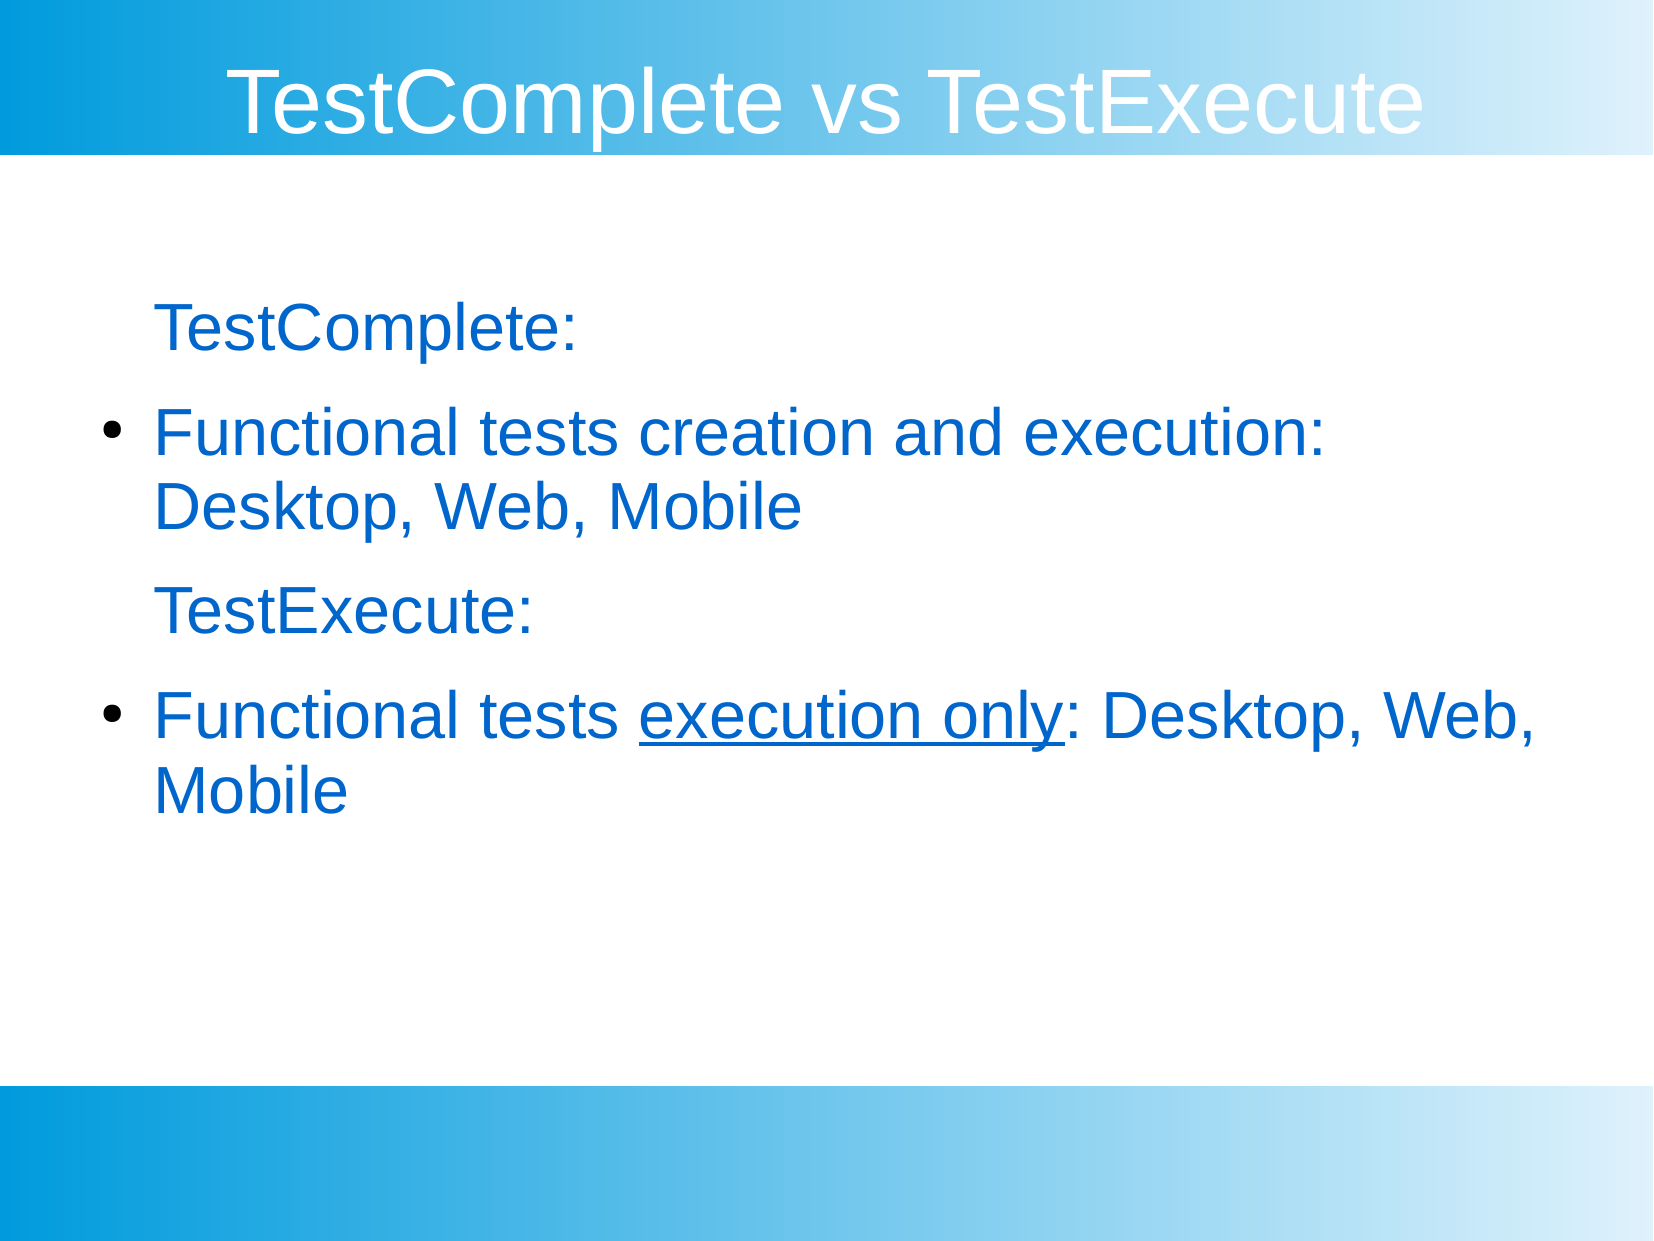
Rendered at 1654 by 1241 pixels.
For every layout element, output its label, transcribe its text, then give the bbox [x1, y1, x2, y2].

list TestComplete: Functional tests creation and execution: Desktop, Web, Mobile TestExecute: Functional tests execution only: Desktop, Web, Mobile [82, 290, 1571, 1010]
title TestComplete vs TestExecute [82, 49, 1571, 155]
